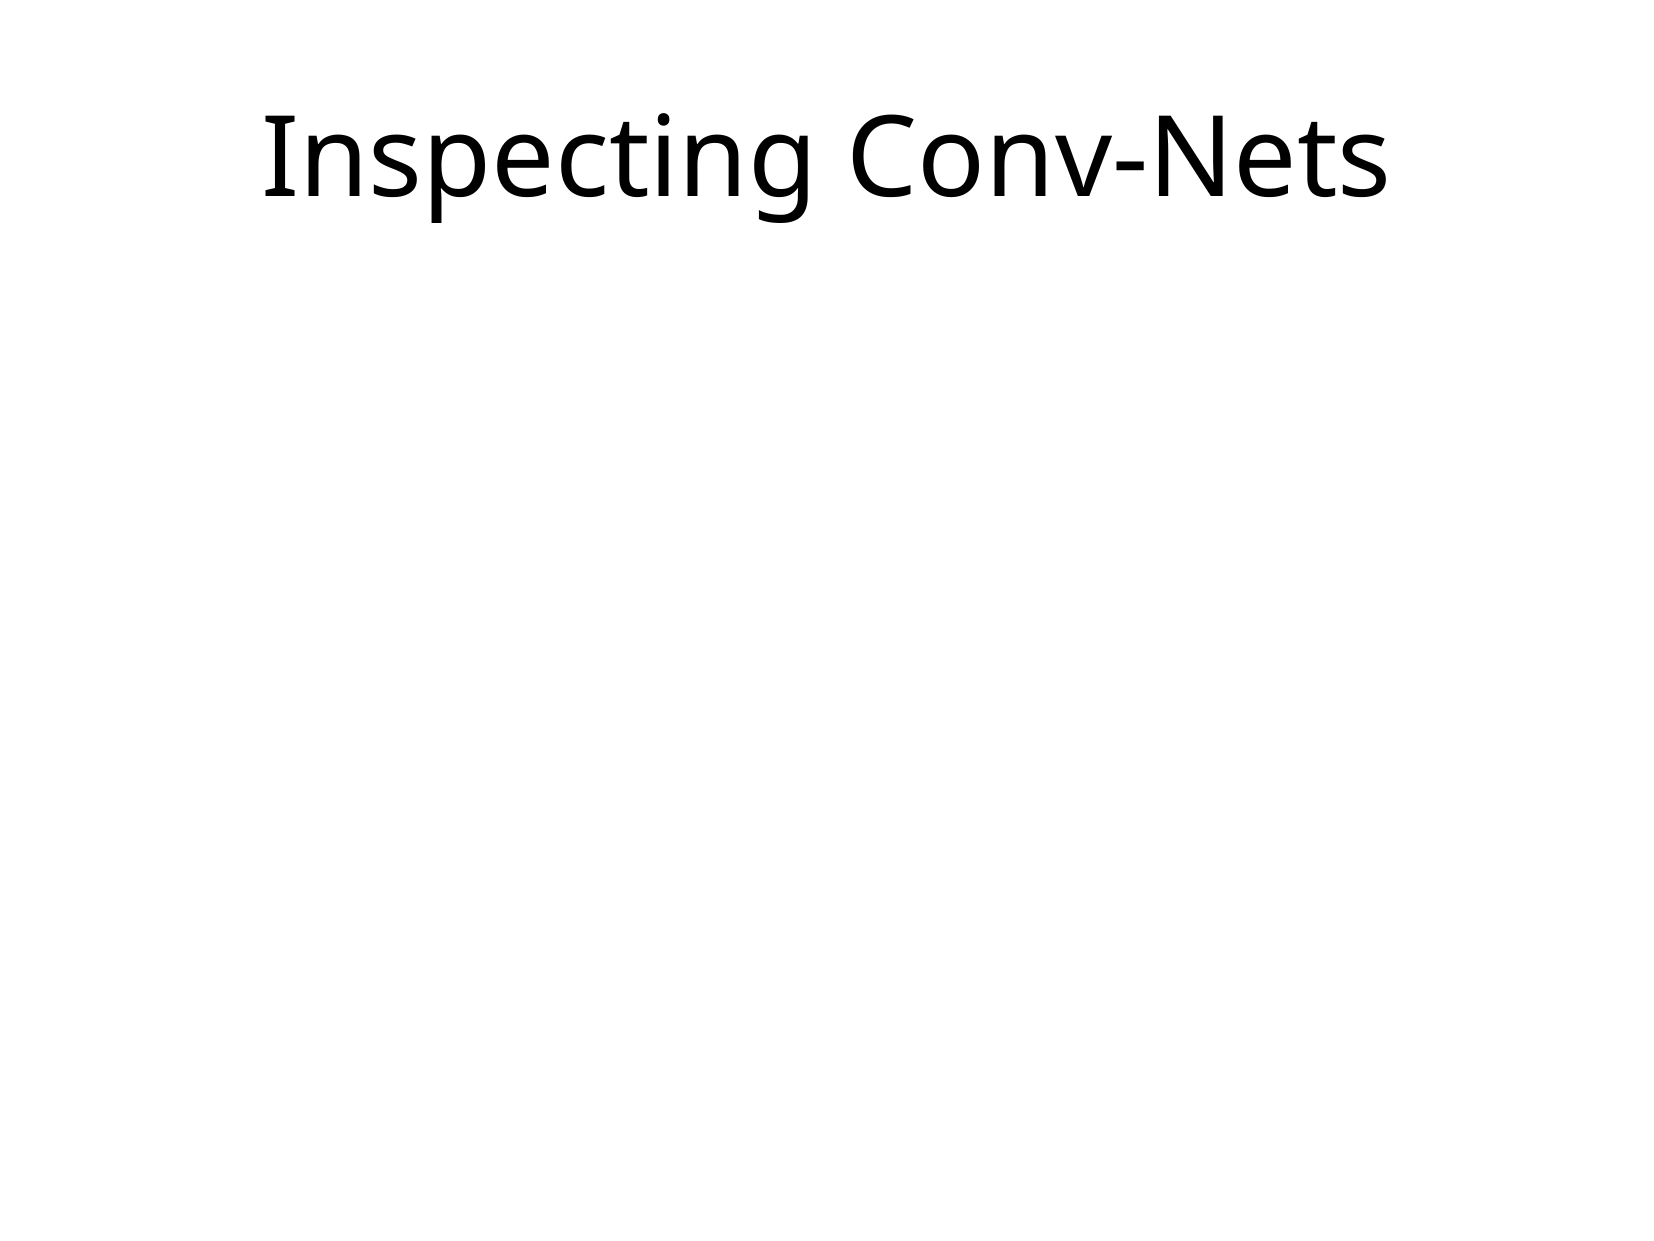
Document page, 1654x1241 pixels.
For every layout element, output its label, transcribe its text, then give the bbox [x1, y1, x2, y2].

title Inspecting Conv-Nets [82, 49, 1571, 257]
